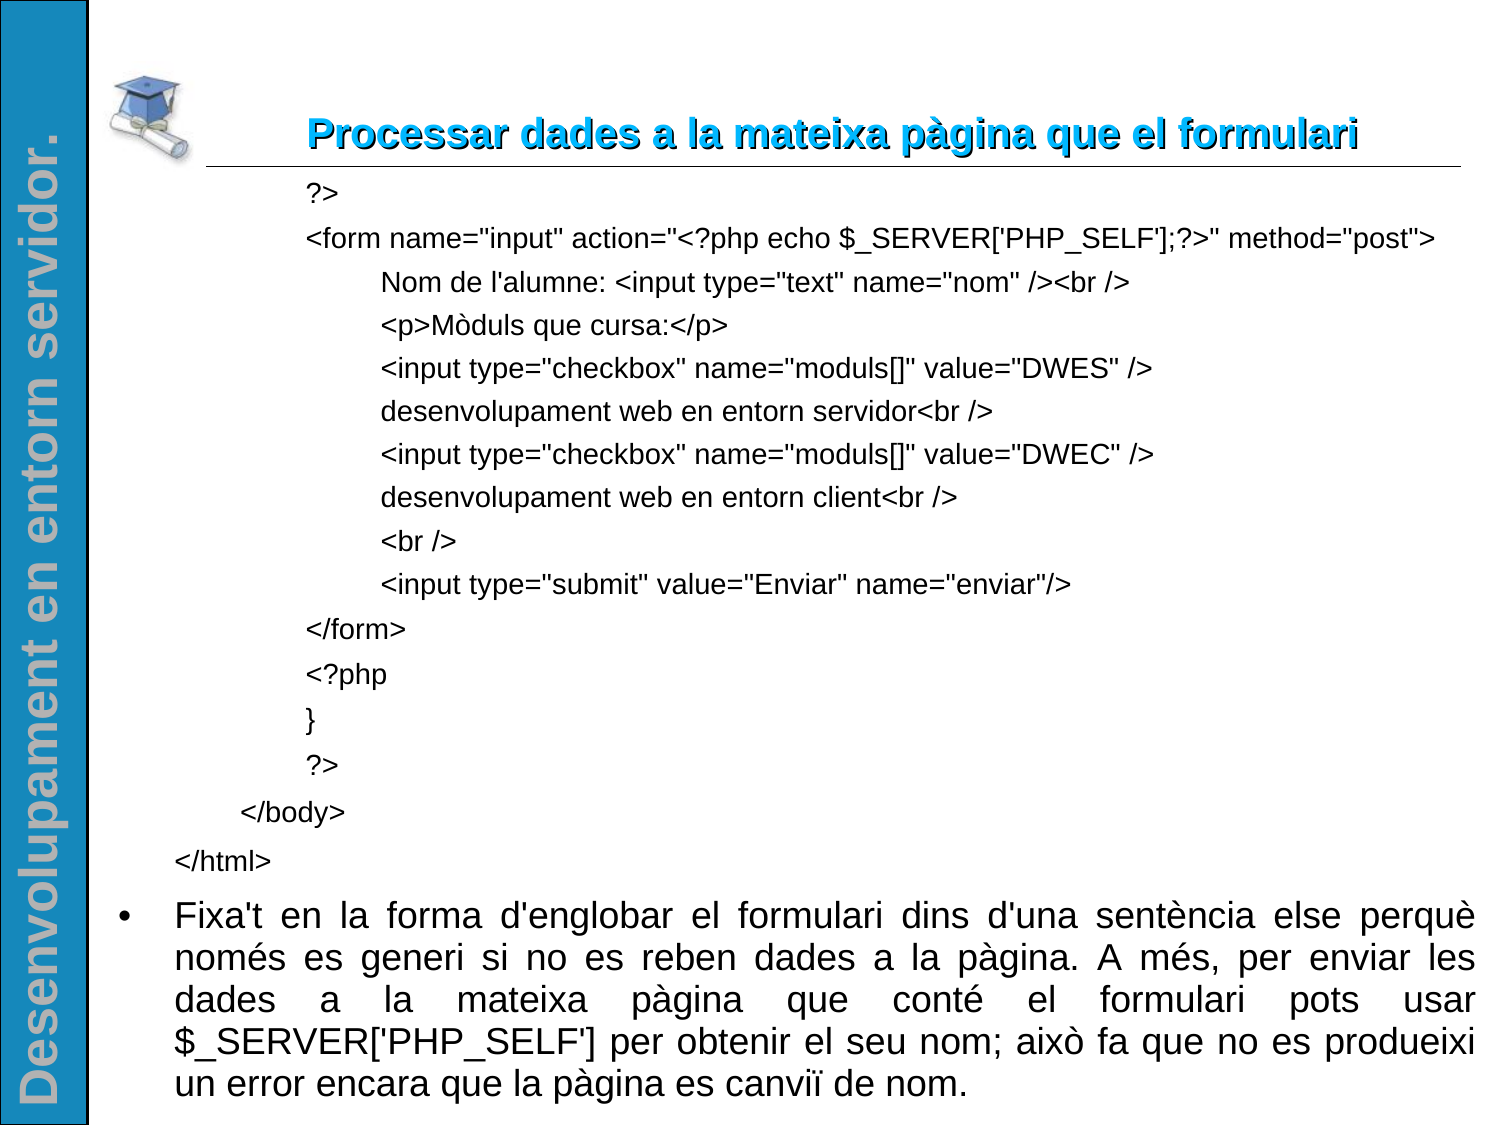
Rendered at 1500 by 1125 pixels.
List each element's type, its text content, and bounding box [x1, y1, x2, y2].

title Processar dades a la mateixa pàgina que el formulari [206, 88, 1447, 177]
list ?> <form name="input" action="<?php echo $_SERVER['PHP_SELF'];?>" method="post"> Nom de l'alumne: <input type="text" name="nom" /><br /> <p>Mòduls que cursa:</p> <input type="checkbox" name="moduls[]" value="DWES" /> desenvolupament web en entorn servidor<br /> <input type="checkbox" name="moduls[]" value="DWEC" /> desenvolupament web en entorn client<br /> <br /> <input type="submit" value="Enviar" name="enviar"/> </form> <?php } ?> </body> </html> Fixa't en la forma d'englobar el formulari dins d'una sentència else perquè només es generi si no es reben dades a la pàgina. A més, per enviar les dades a la mateixa pàgina que conté el formulari pots usar $_SERVER['PHP_SELF'] per obtenir el seu nom; això fa que no es produeixi un error encara que la pàgina es canviï de nom. [118, 177, 1477, 1105]
picture [93, 61, 206, 174]
